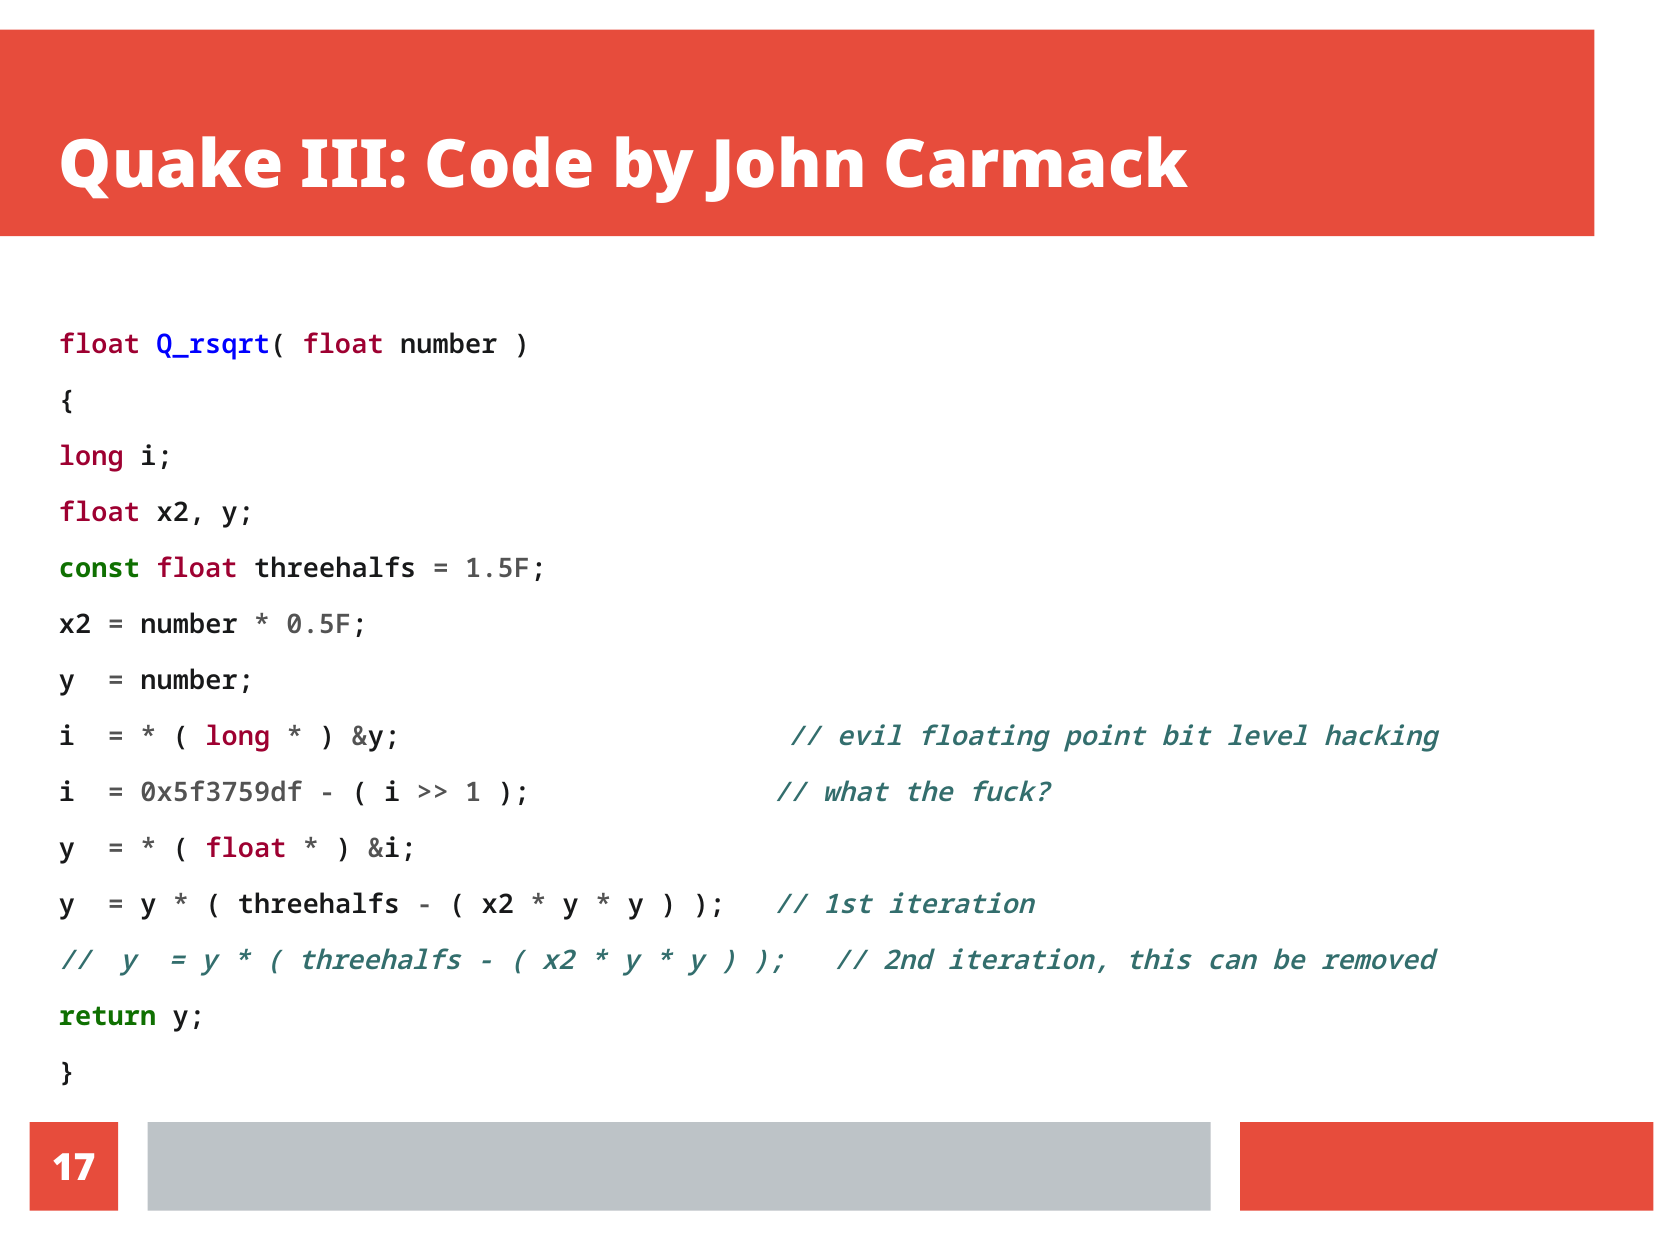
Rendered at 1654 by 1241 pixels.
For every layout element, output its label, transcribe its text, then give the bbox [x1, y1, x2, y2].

title Quake III: Code by John Carmack [59, 59, 1595, 207]
list float Q_rsqrt( float number ) { long i; float x2, y; const float threehalfs = 1.5F; x2 = number * 0.5F; y = number; i = * ( long * ) &y; // evil floating point bit level hacking i = 0x5f3759df - ( i >> 1 ); // what the fuck? y = * ( float * ) &i; y = y * ( threehalfs - ( x2 * y * y ) ); // 1st iteration // y = y * ( threehalfs - ( x2 * y * y ) ); // 2nd iteration, this can be removed return y; } [59, 324, 1565, 1093]
